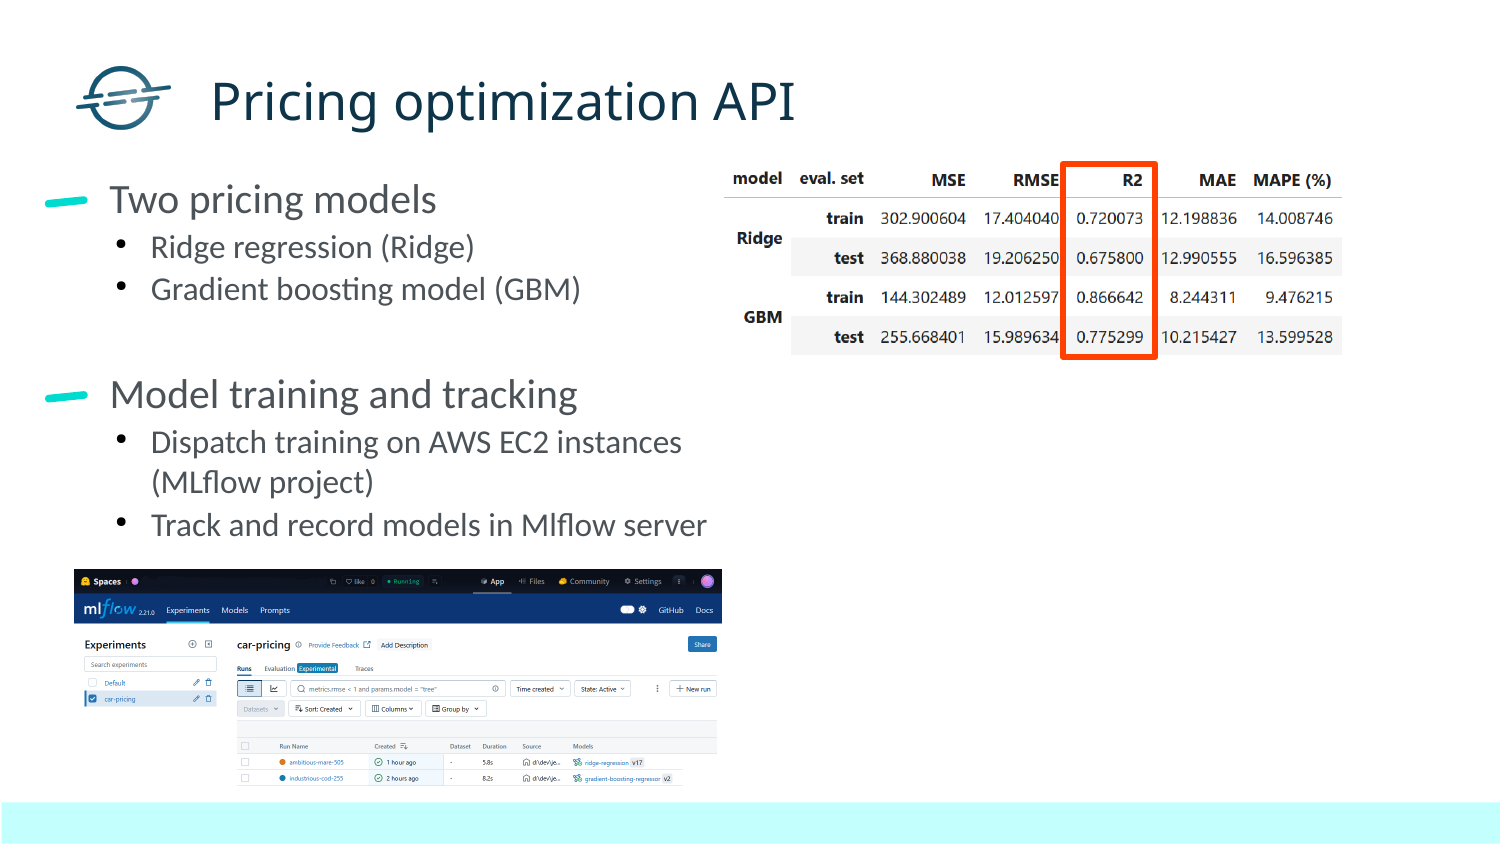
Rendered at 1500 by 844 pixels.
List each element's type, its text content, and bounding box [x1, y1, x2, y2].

picture [723, 164, 1062, 357]
title Gradient boosting model (GBM) [100, 251, 641, 311]
picture [1156, 164, 1345, 357]
text_box [44, 196, 88, 208]
picture [74, 569, 722, 791]
title Dispatch training on AWS EC2 instances (MLflow project) [100, 405, 712, 487]
text_box [1, 802, 1500, 844]
title Pricing optimization API [195, 53, 943, 141]
title Ridge regression (Ridge) [100, 210, 574, 251]
text_box [45, 391, 88, 403]
title Two pricing models [94, 157, 623, 230]
picture [76, 66, 171, 130]
text_box [1062, 164, 1156, 357]
title Track and record models in Mlflow server [100, 487, 729, 553]
title Model training and tracking [94, 351, 623, 440]
